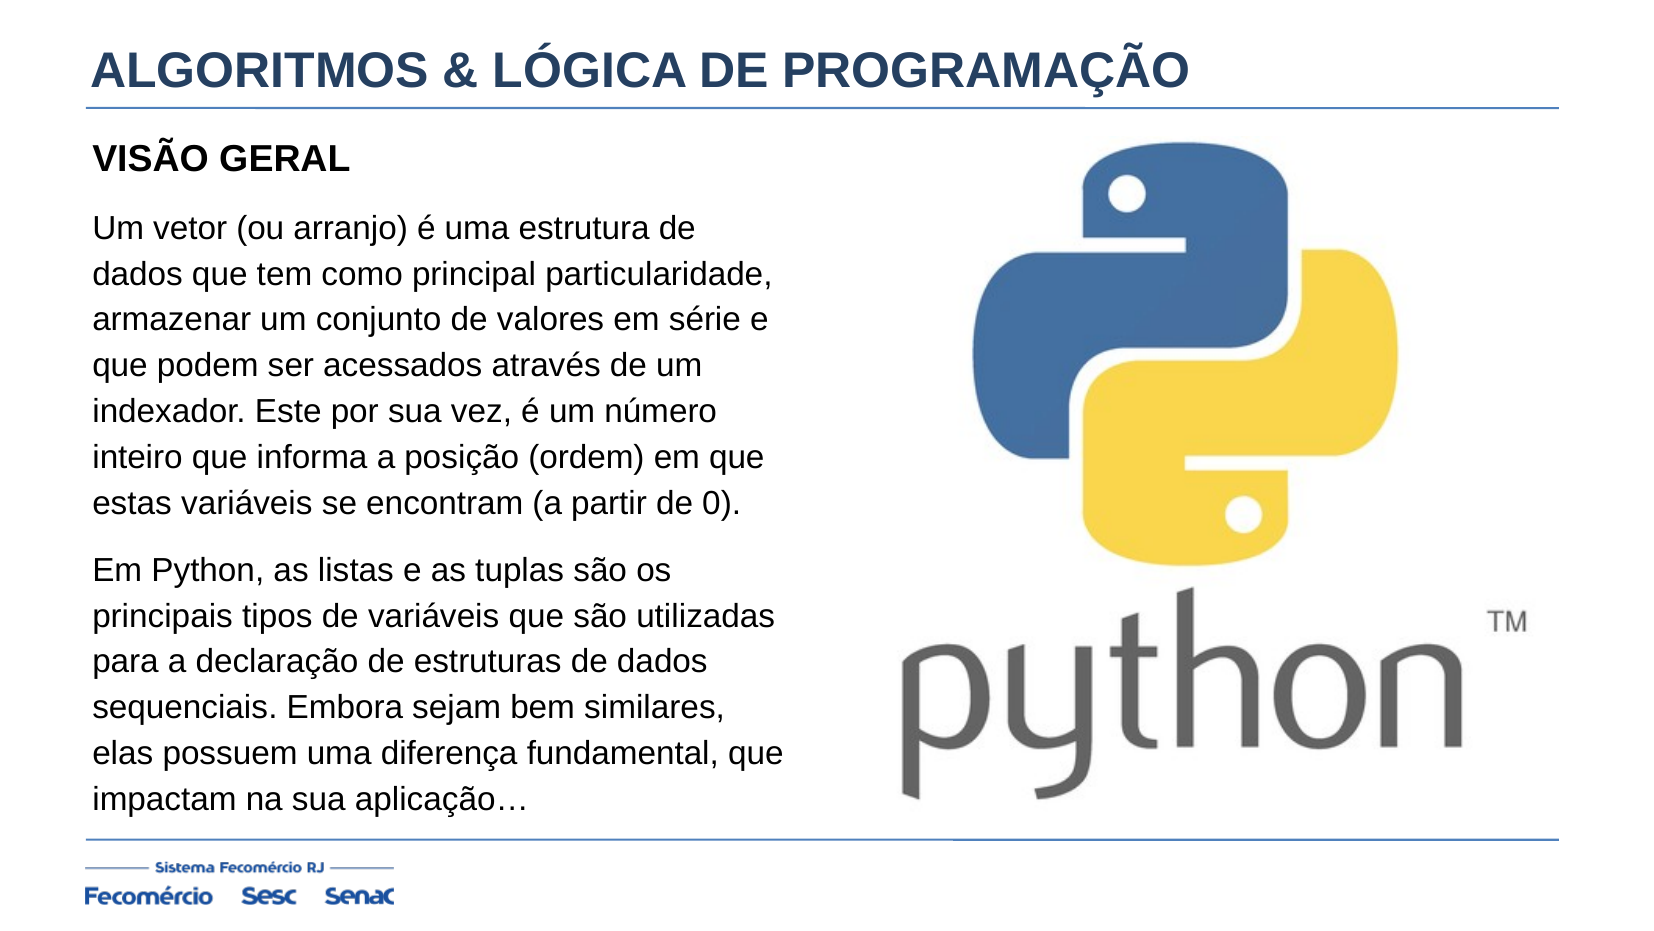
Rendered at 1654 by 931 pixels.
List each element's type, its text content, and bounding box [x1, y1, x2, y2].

text_box VISÃO GERAL Um vetor (ou arranjo) é uma estrutura de dados que tem como principal particularidade, armazenar um conjunto de valores em série e que podem ser acessados através de um indexador. Este por sua vez, é um número inteiro que informa a posição (ordem) em que estas variáveis se encontram (a partir de 0). Em Python, as listas e as tuplas são os principais tipos de variáveis que são utilizadas para a declaração de estruturas de dados sequenciais. Embora sejam bem similares, elas possuem uma diferença fundamental, que impactam na sua aplicação… [77, 112, 810, 836]
picture [62, 845, 416, 921]
picture [810, 136, 1560, 812]
text_box ALGORITMOS & LÓGICA DE PROGRAMAÇÃO [90, 32, 1564, 104]
